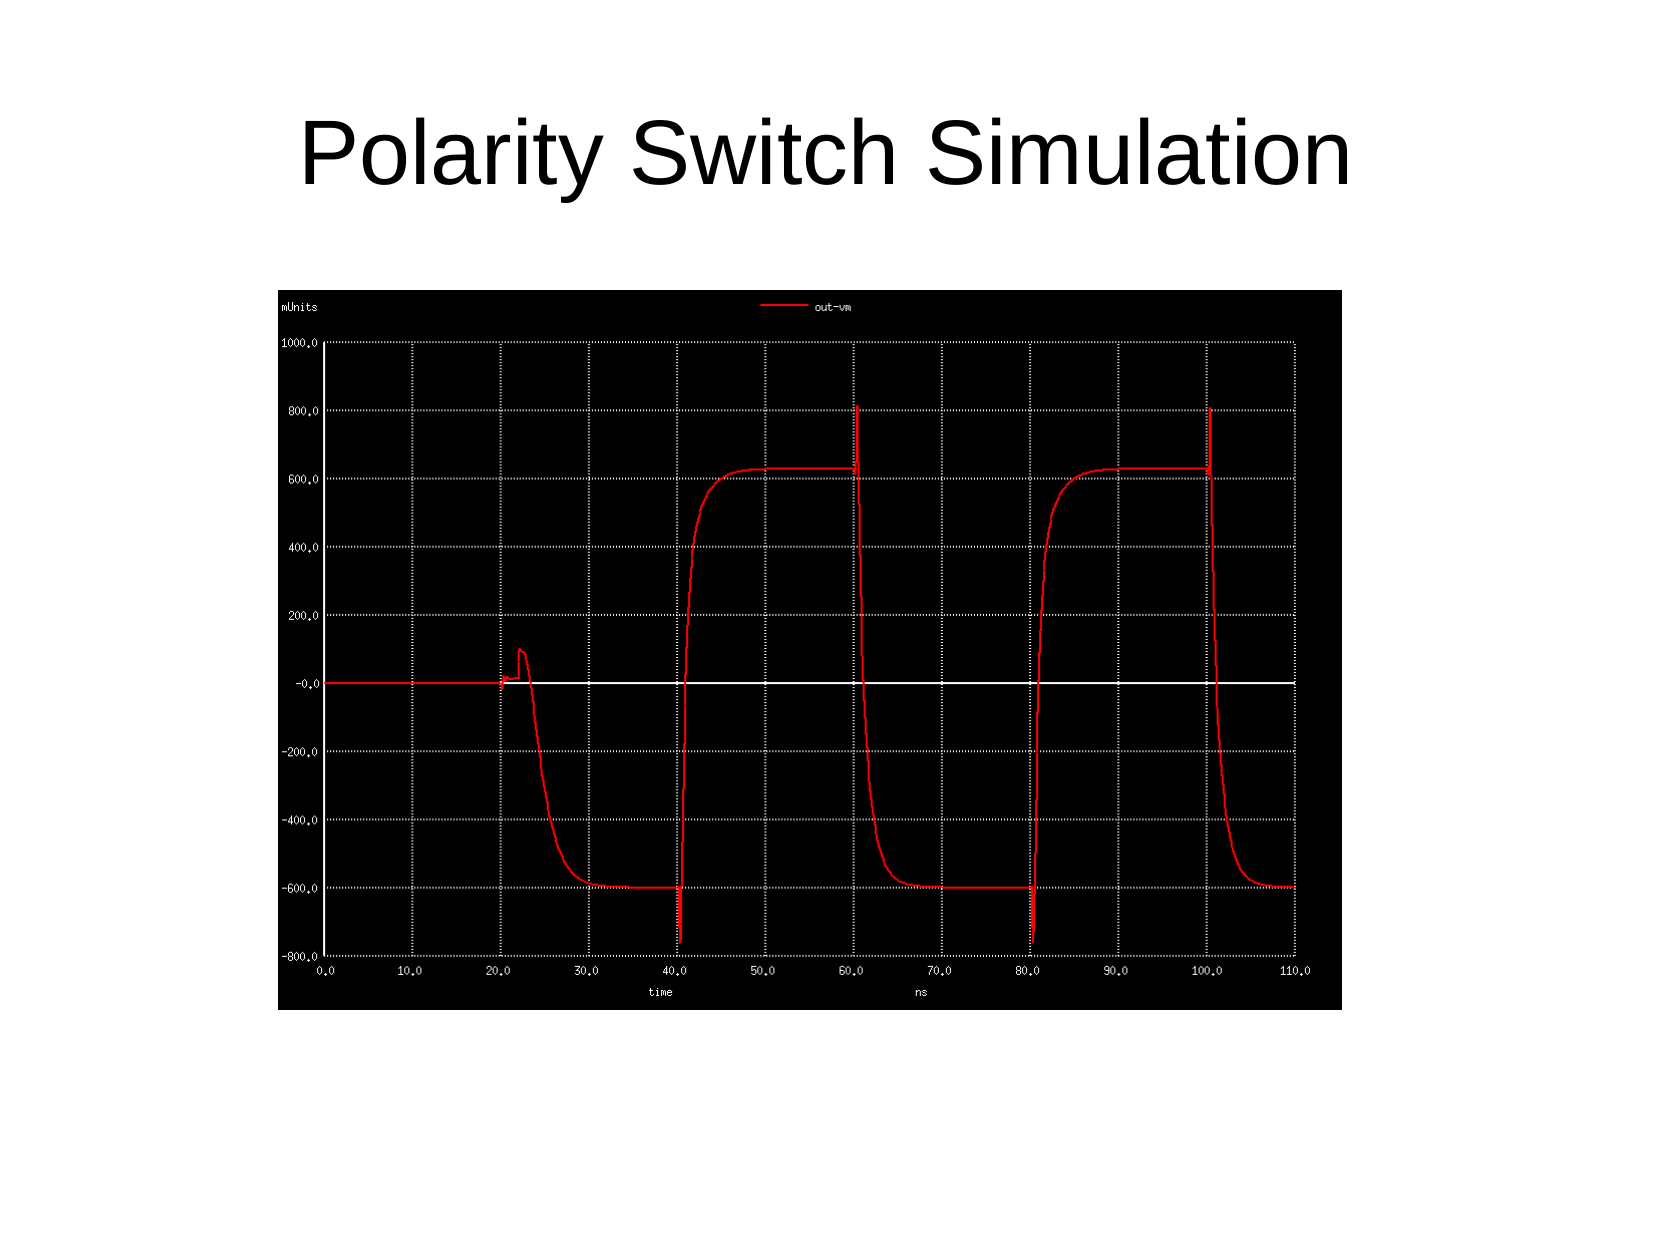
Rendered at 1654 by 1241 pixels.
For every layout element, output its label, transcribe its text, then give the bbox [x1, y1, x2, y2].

title Polarity Switch Simulation [82, 49, 1571, 257]
picture [278, 290, 1342, 1010]
